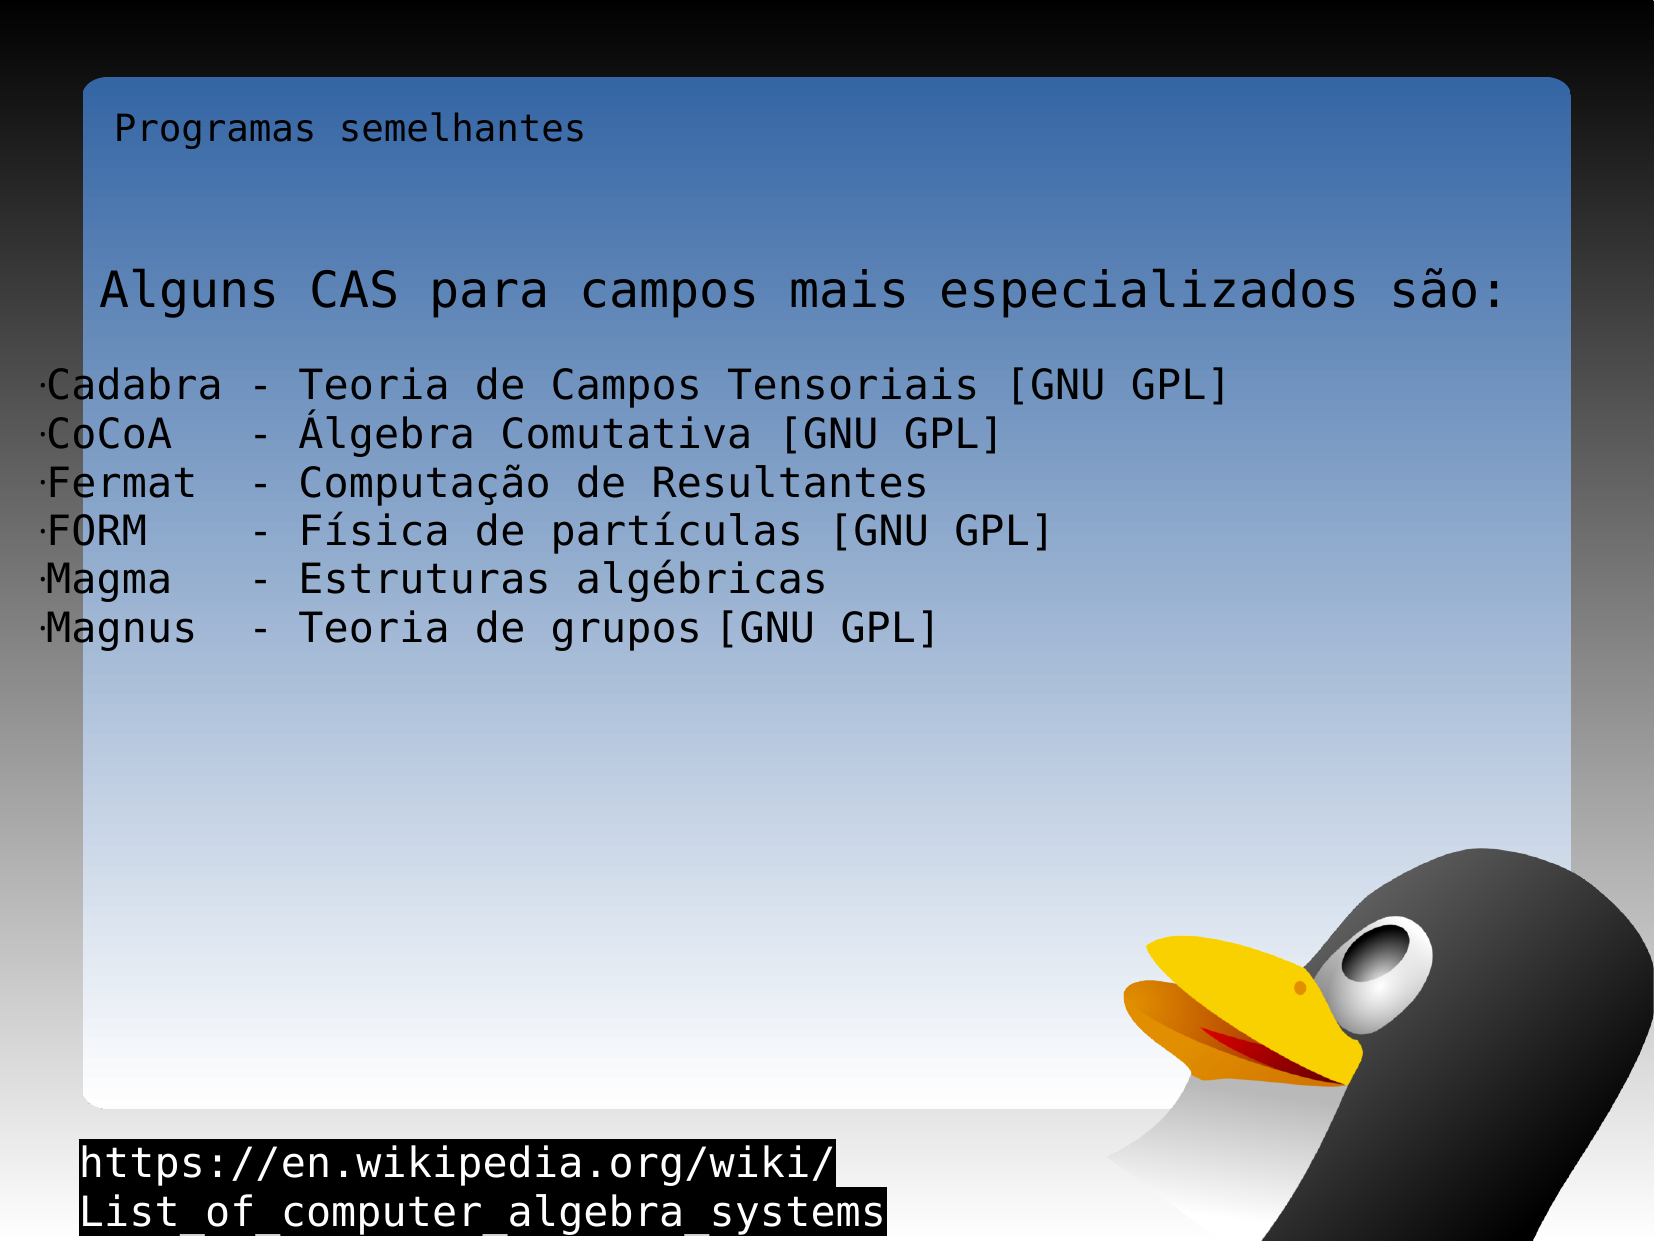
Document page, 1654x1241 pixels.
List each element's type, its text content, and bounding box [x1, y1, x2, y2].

title Programas semelhantes [99, 99, 1555, 211]
picture [1032, 883, 1654, 1175]
text_box https://en.wikipedia.org/wiki/List_of_computer_algebra_systems [64, 1131, 1646, 1241]
list Alguns CAS para campos mais especializados são: Cadabra - Teoria de Campos Tensoriais [GNU GPL] CoCoA - Álgebra Comutativa [GNU GPL] Fermat - Computação de Resultantes FORM - Física de partículas [GNU GPL] Magma - Estruturas algébricas Magnus - Teoria de grupos [GNU GPL] [24, 211, 1588, 1006]
